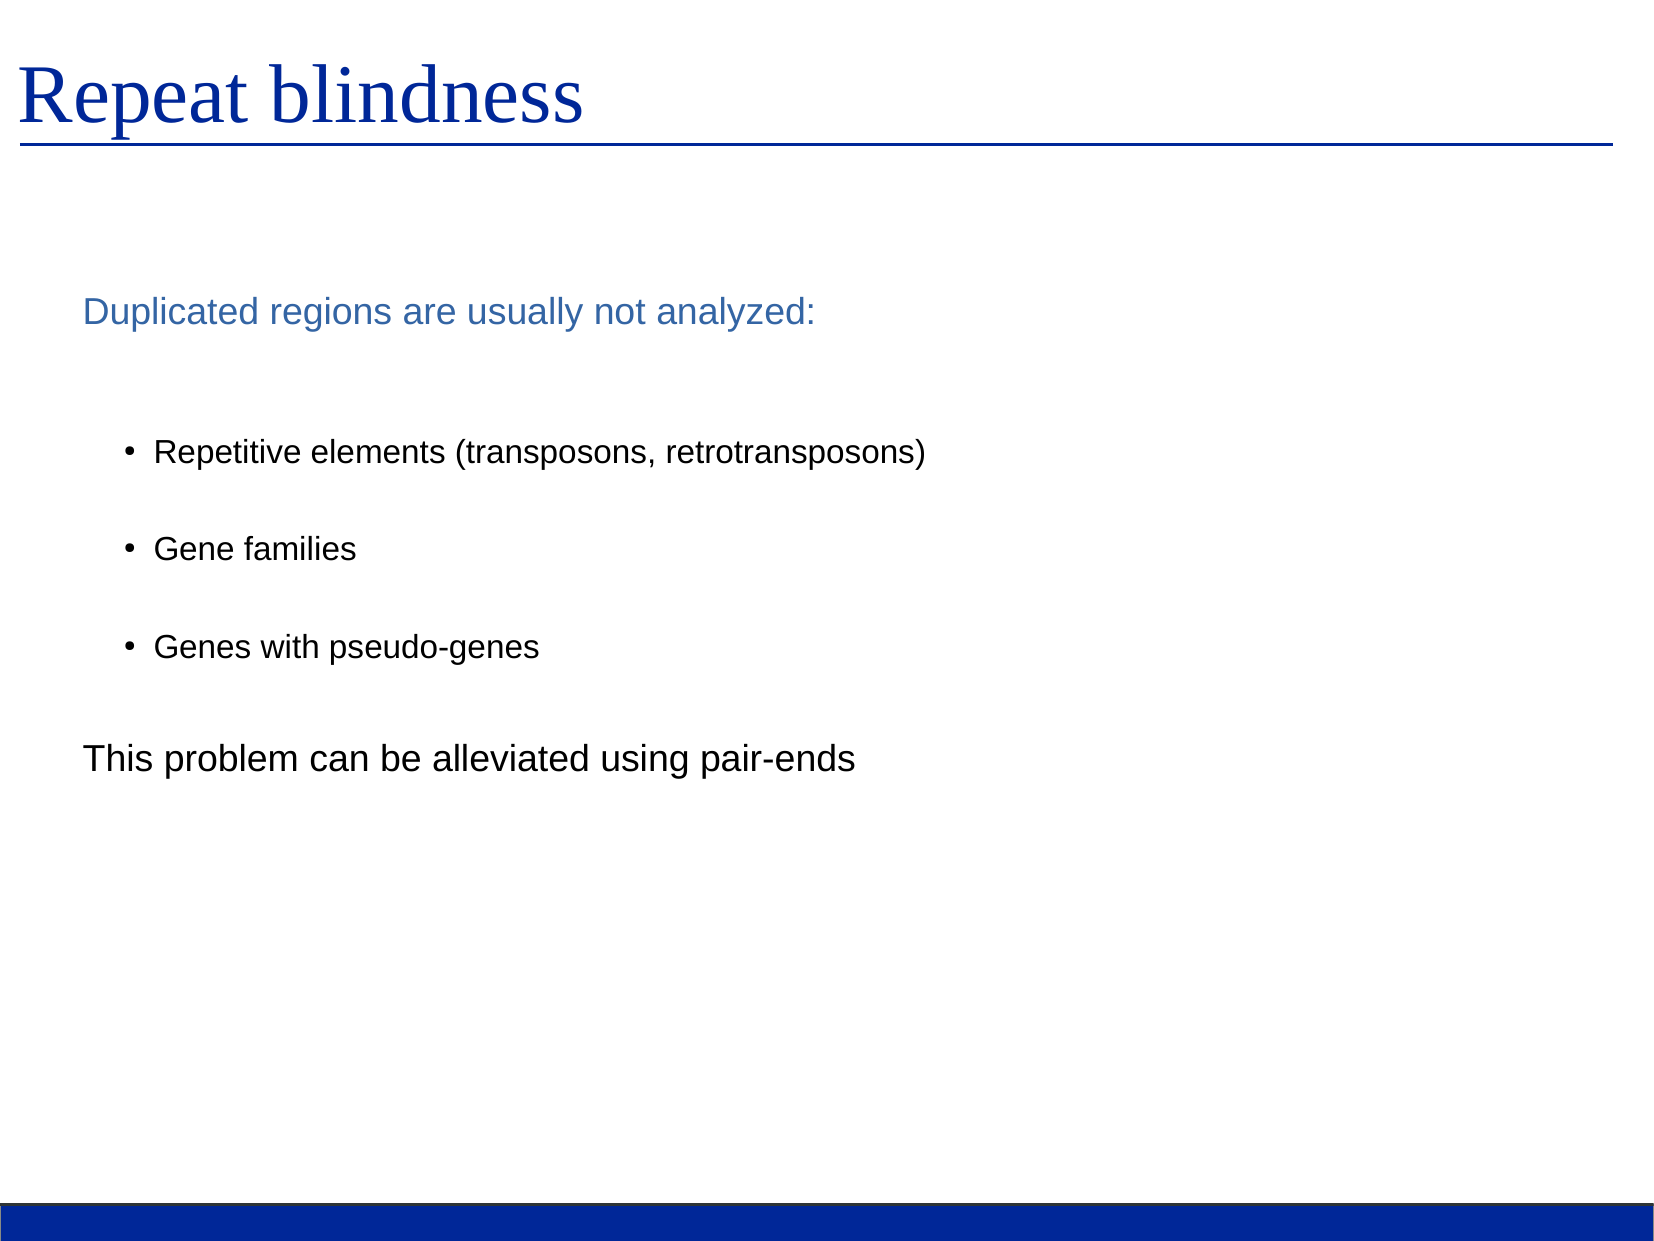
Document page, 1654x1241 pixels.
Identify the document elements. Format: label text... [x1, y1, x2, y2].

list Duplicated regions are usually not analyzed: Repetitive elements (transposons, retrotransposons) Gene families Genes with pseudo-genes This problem can be alleviated using pair-ends [82, 290, 1571, 1109]
title Repeat blindness [17, 0, 1589, 198]
